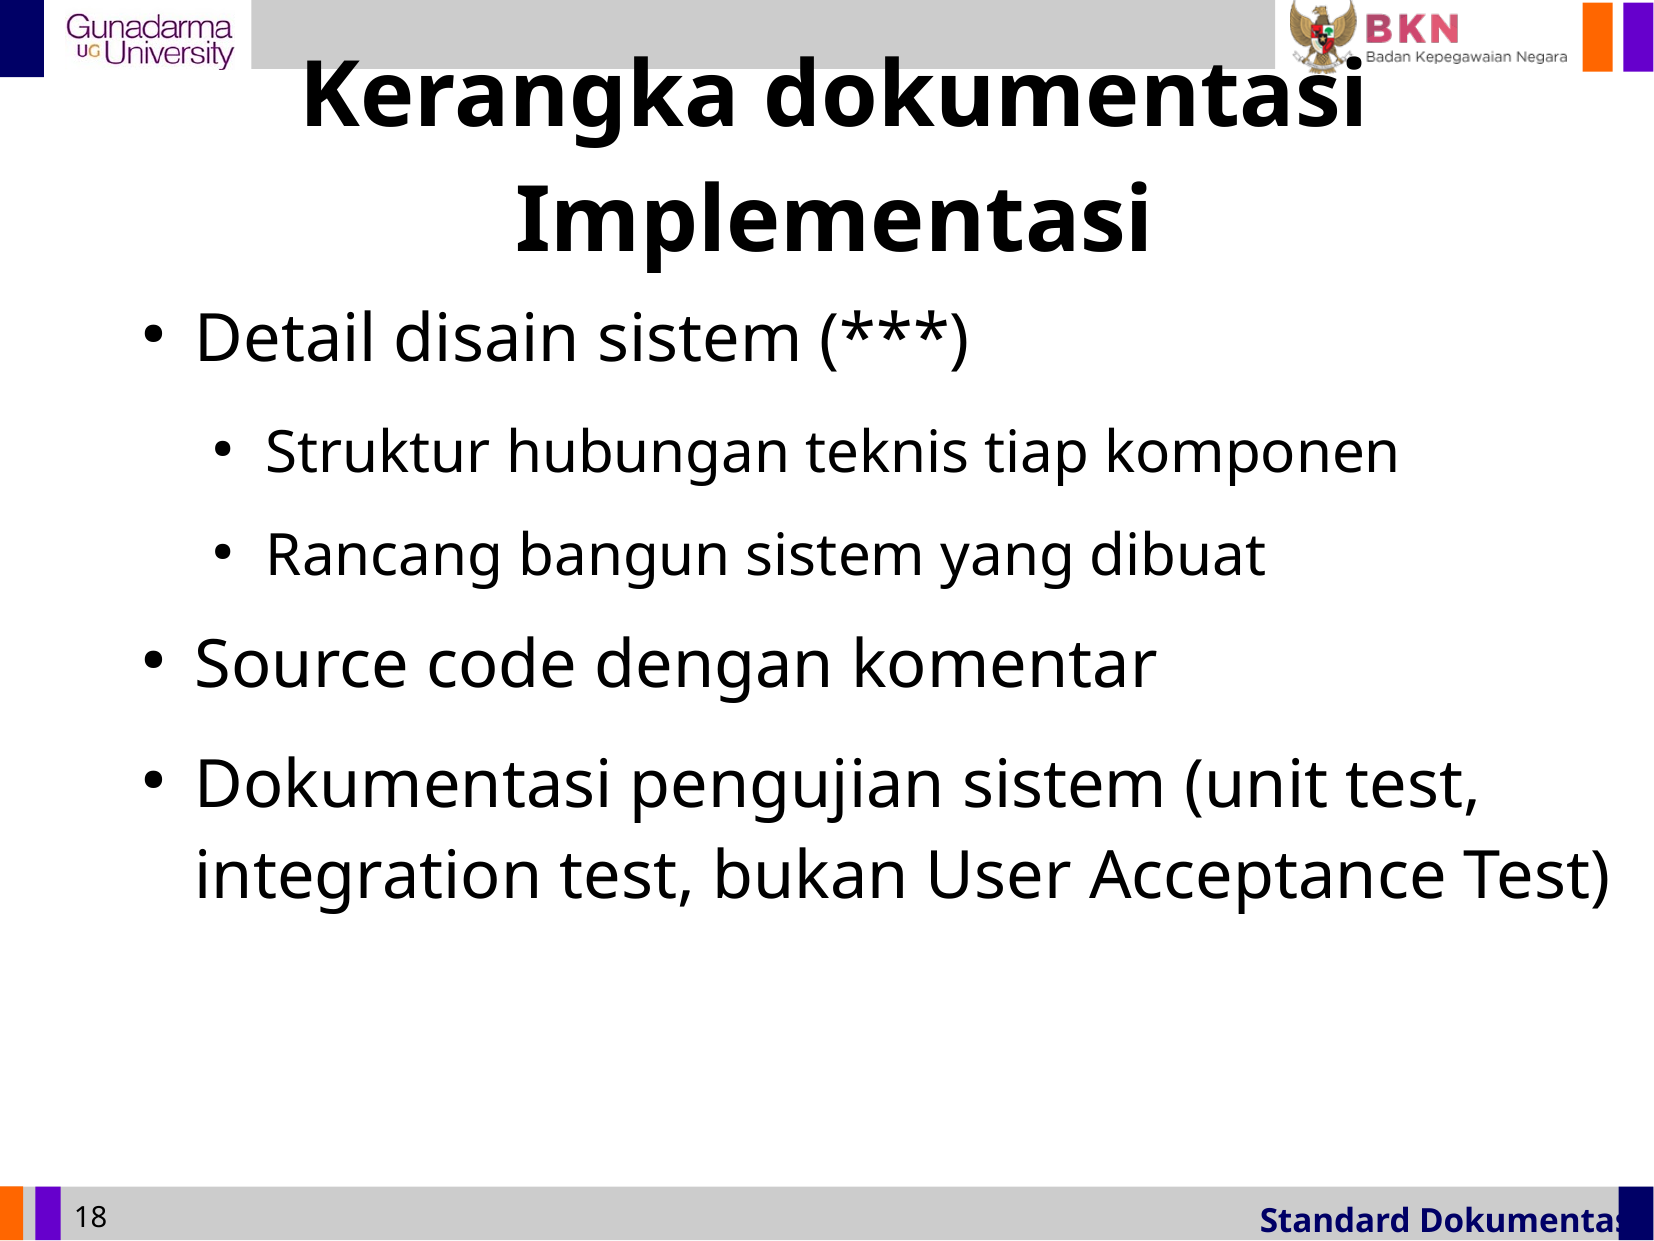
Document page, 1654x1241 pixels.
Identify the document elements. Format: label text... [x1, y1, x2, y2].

picture [65, 0, 235, 56]
picture [1290, 0, 1567, 56]
list Detail disain sistem (***) Struktur hubungan teknis tiap komponen Rancang bangun sistem yang dibuat Source code dengan komentar Dokumentasi pengujian sistem (unit test, integration test, bukan User Acceptance Test) [124, 290, 1630, 1109]
title Kerangka dokumentasi Implementasi [39, 56, 1630, 251]
